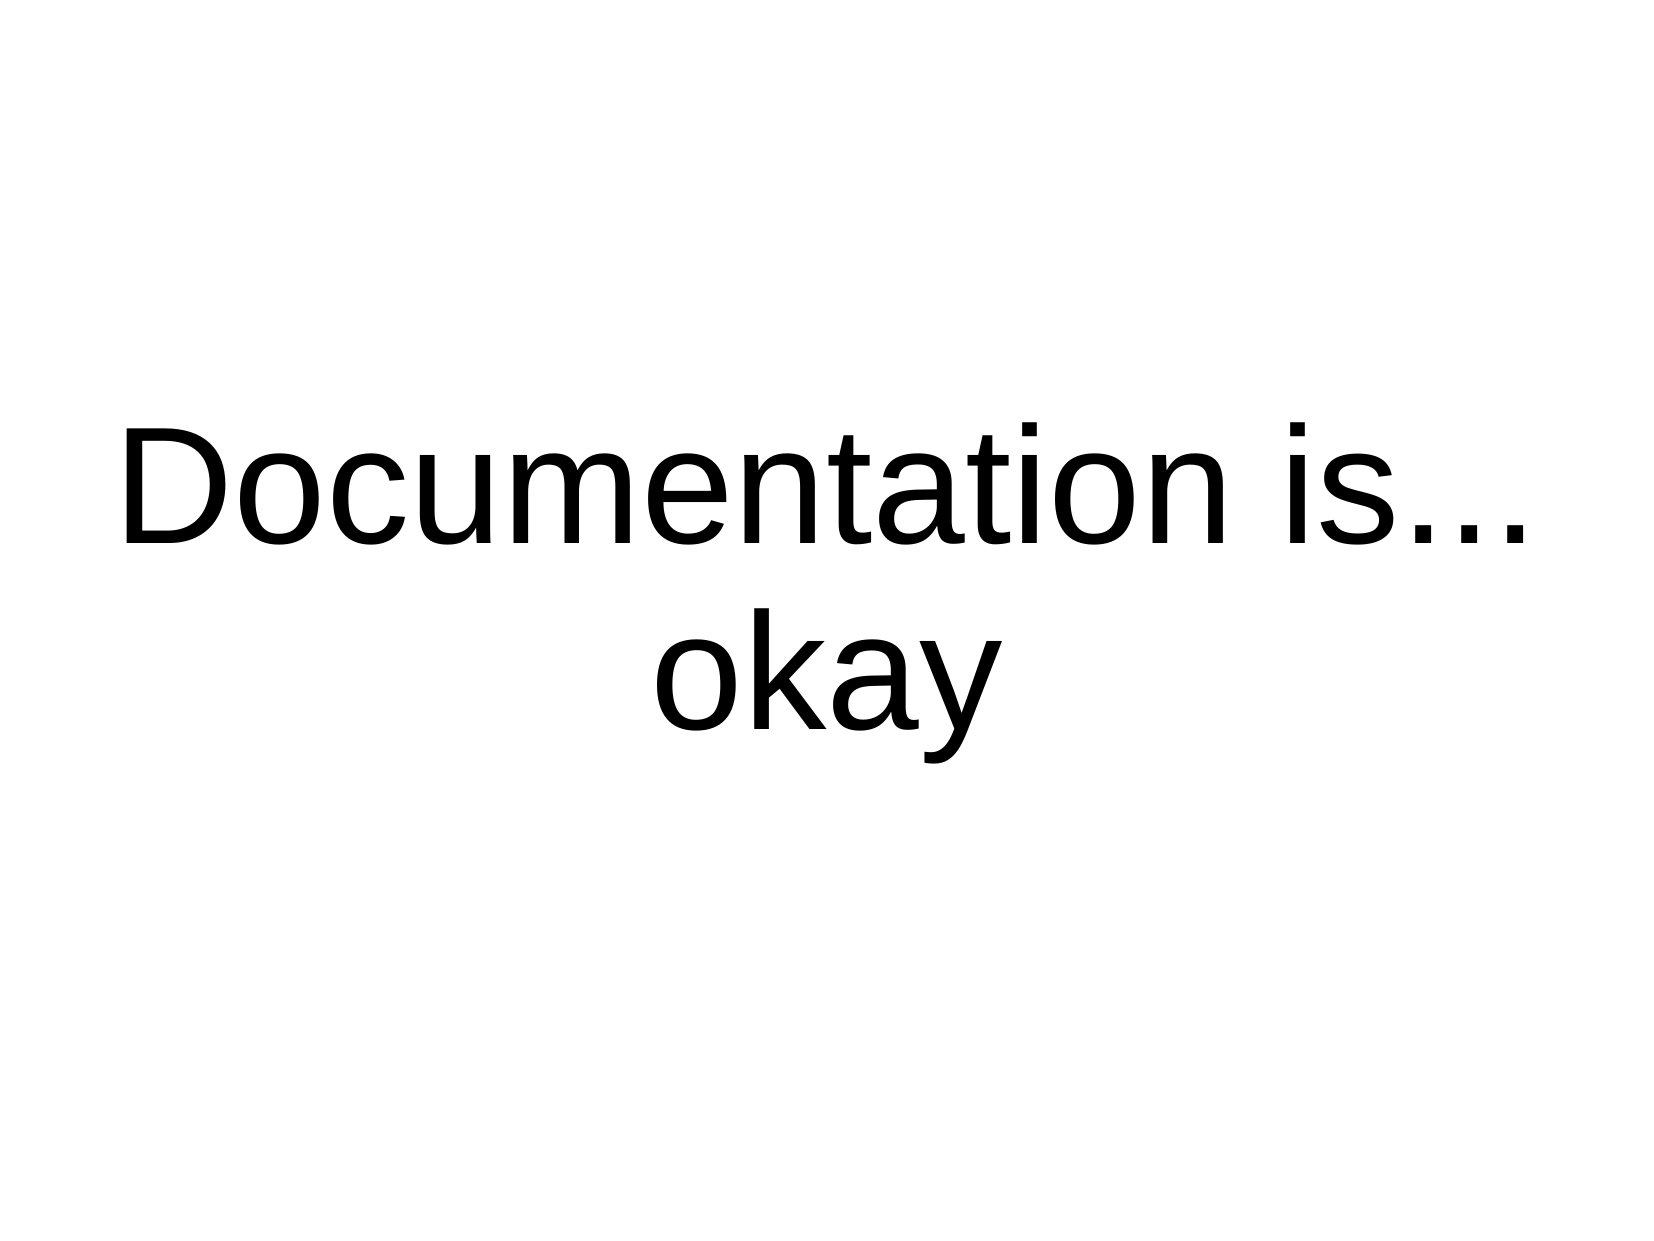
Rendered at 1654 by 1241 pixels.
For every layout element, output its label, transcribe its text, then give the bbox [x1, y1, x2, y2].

subtitle Documentation is... okay [82, 56, 1571, 1102]
